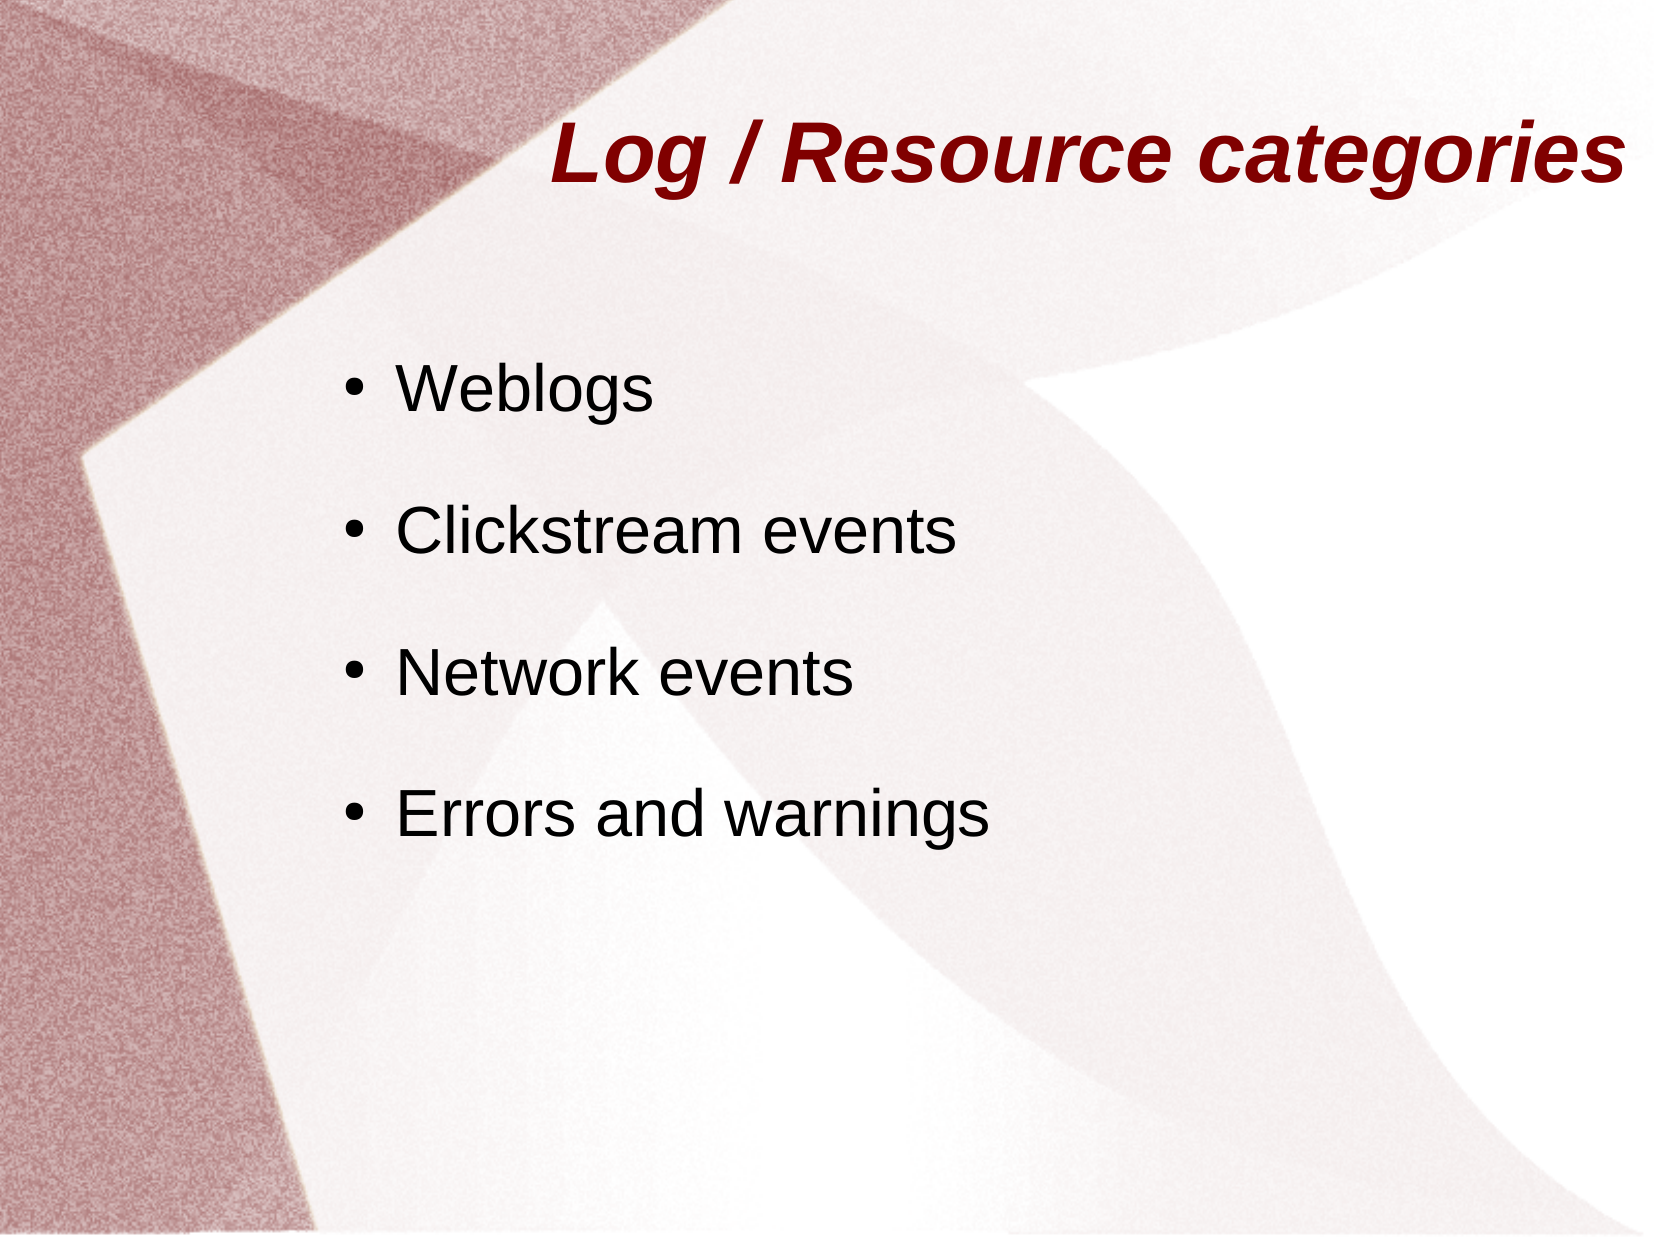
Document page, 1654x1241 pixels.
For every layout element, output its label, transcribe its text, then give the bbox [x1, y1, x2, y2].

picture [0, 0, 1654, 1241]
title Log / Resource categories [383, 49, 1630, 257]
list Weblogs Clickstream events Network events Errors and warnings [324, 313, 1601, 939]
